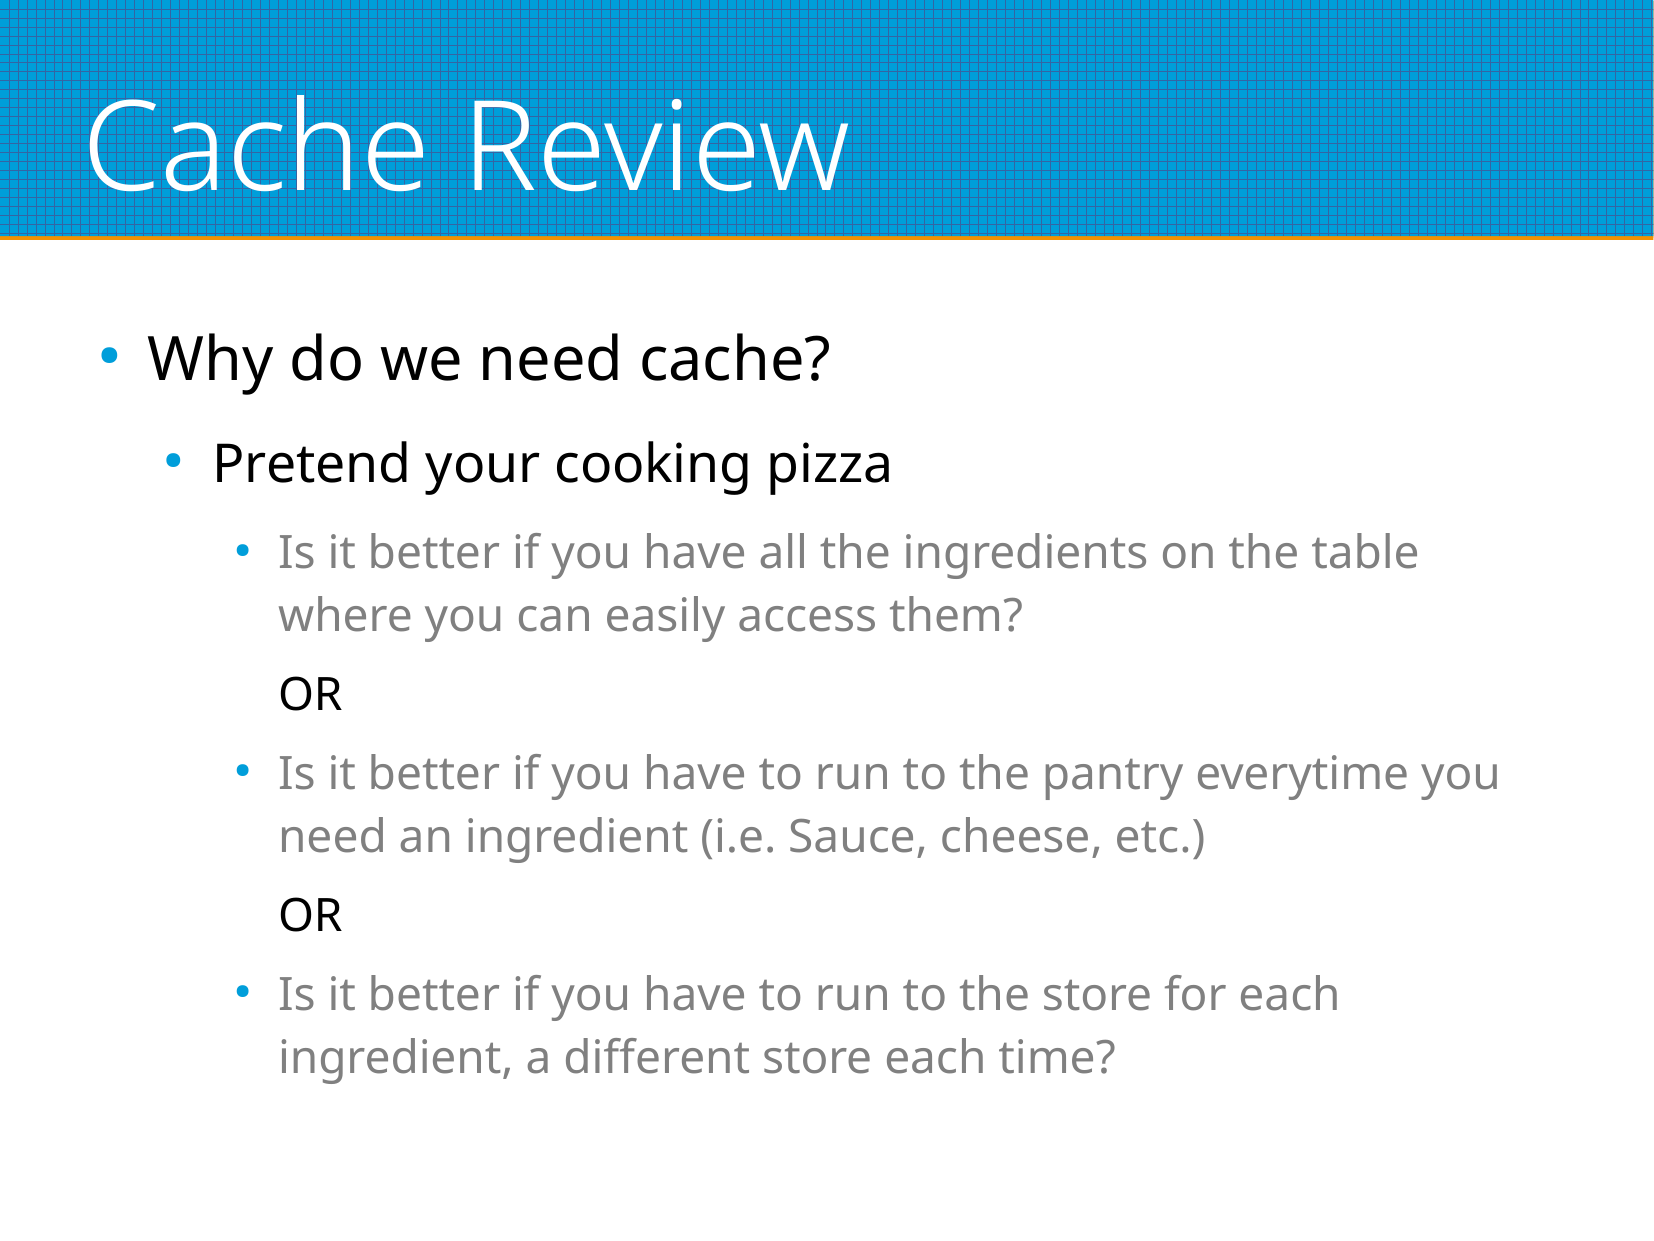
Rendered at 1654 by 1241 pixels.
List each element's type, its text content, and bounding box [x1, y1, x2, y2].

list Why do we need cache? Pretend your cooking pizza Is it better if you have all the ingredients on the table where you can easily access them? OR Is it better if you have to run to the pantry everytime you need an ingredient (i.e. Sauce, cheese, etc.) OR Is it better if you have to run to the store for each ingredient, a different store each time? [82, 314, 1563, 1093]
title Cache Review [82, 19, 1571, 227]
